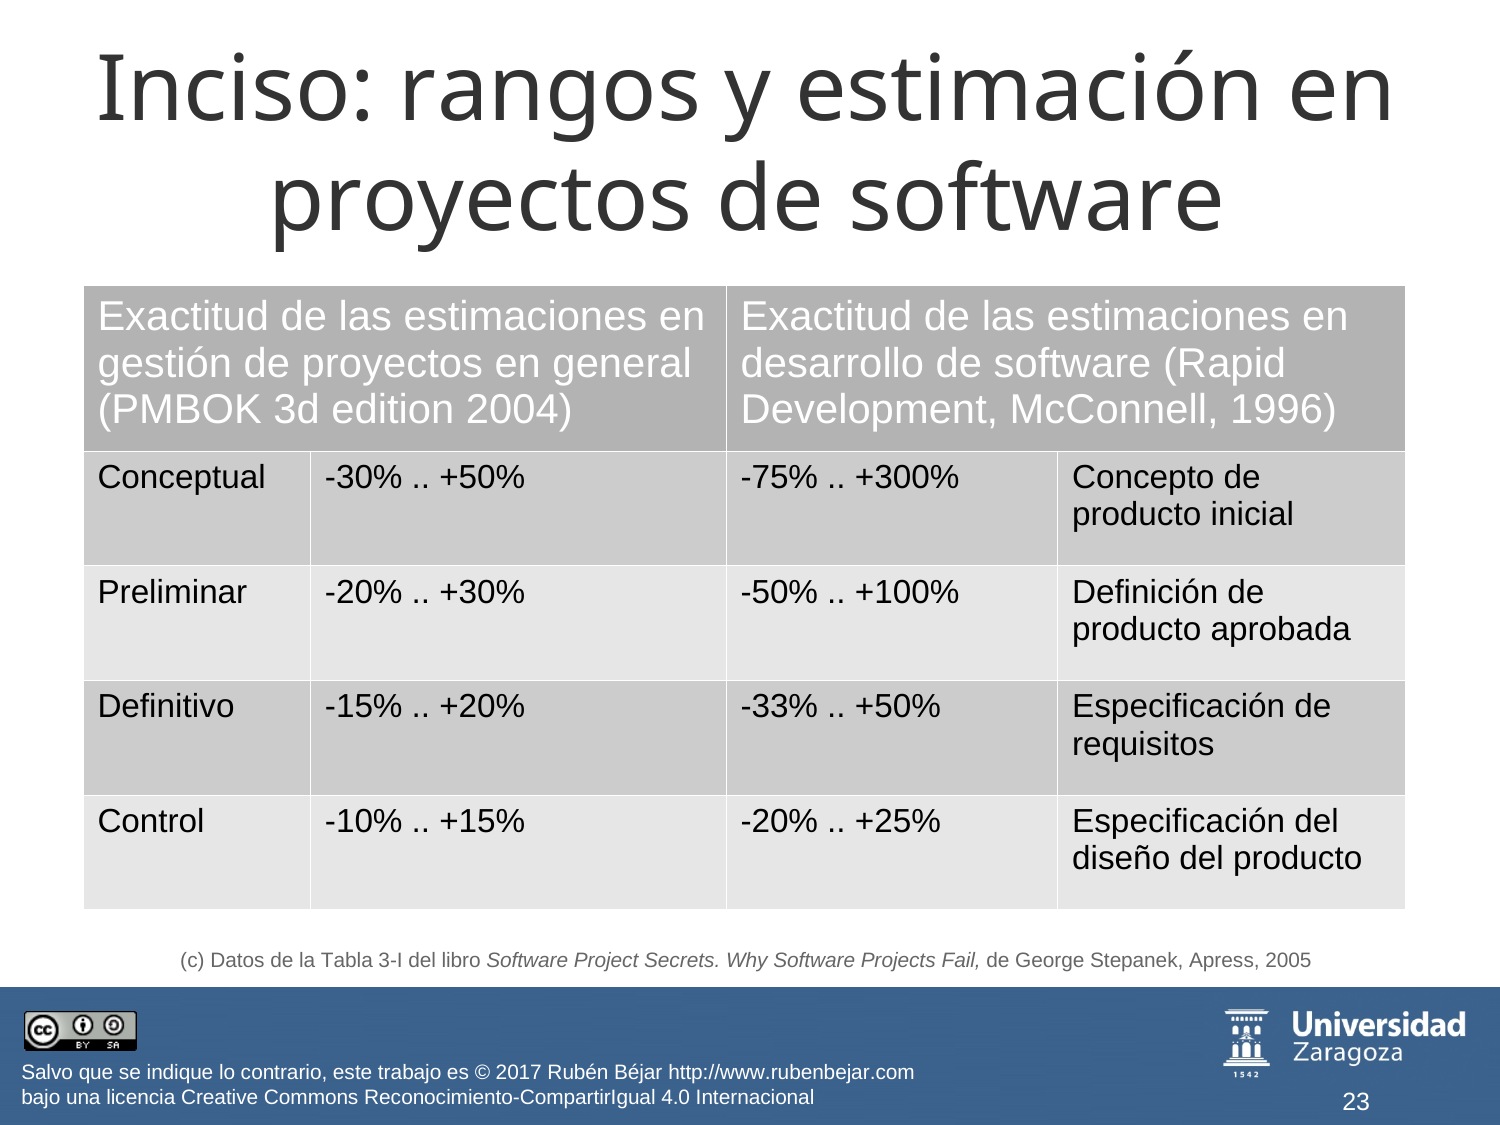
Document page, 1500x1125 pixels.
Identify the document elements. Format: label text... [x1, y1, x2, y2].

table_cell -33% .. +50% [727, 681, 1057, 795]
title Inciso: rangos y estimación en proyectos de software [74, 21, 1420, 257]
table_cell Especificación del diseño del producto [1058, 796, 1405, 909]
text_box (c) Datos de la Tabla 3-I del libro Software Project Secrets. Why Software Projects Fail, de George Stepanek, Apress, 2005 [165, 939, 1335, 981]
picture [0, 987, 1500, 1125]
table_cell -10% .. +15% [311, 796, 726, 909]
table_cell Concepto de producto inicial [1058, 452, 1405, 565]
table_cell Preliminar [84, 566, 310, 680]
table_cell -20% .. +30% [311, 566, 726, 680]
table_cell -50% .. +100% [727, 566, 1057, 680]
table_cell Definición de producto aprobada [1058, 566, 1405, 680]
table_cell -30% .. +50% [311, 452, 726, 565]
table_header Exactitud de las estimaciones en desarrollo de software (Rapid Development, McConnell, 1996) [727, 286, 1405, 451]
table_cell Especificación de requisitos [1058, 681, 1405, 795]
table_cell -75% .. +300% [727, 452, 1057, 565]
table_header Exactitud de las estimaciones en gestión de proyectos en general (PMBOK 3d edition 2004) [84, 286, 726, 451]
table_cell Definitivo [84, 681, 310, 795]
table_cell Conceptual [84, 452, 310, 565]
table_cell -15% .. +20% [311, 681, 726, 795]
table_cell Control [84, 796, 310, 909]
table_cell -20% .. +25% [727, 796, 1057, 909]
